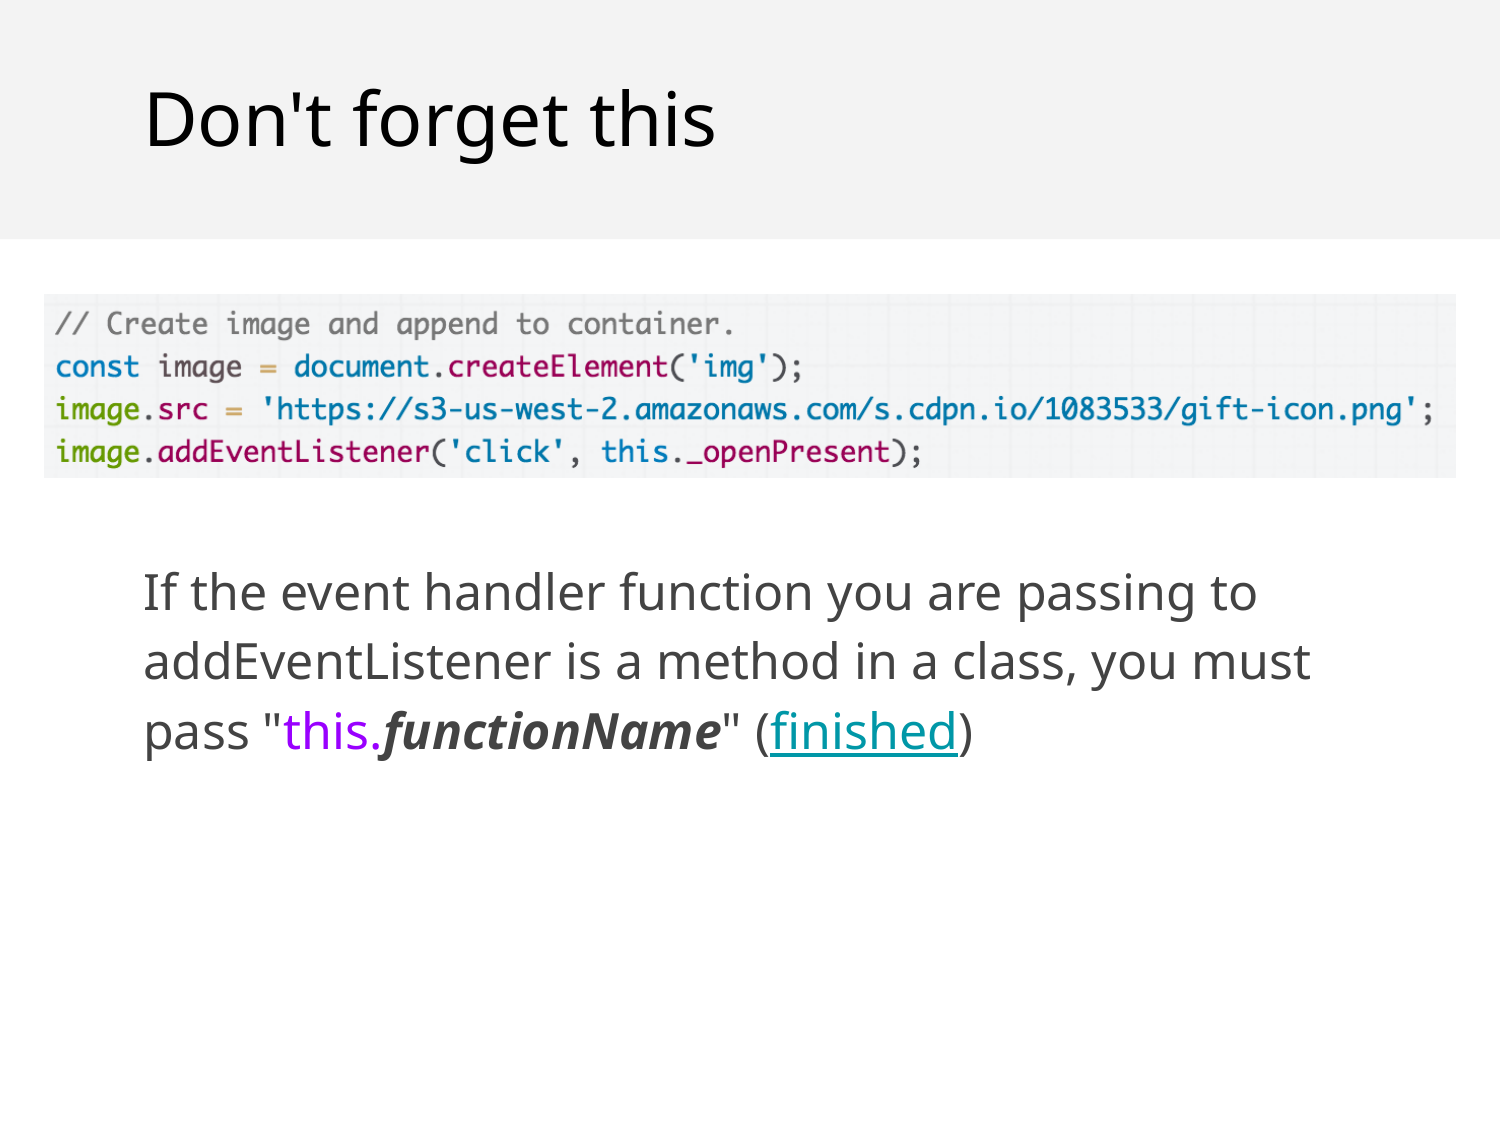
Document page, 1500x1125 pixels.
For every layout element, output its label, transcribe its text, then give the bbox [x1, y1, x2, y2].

picture [44, 294, 1456, 478]
list If the event handler function you are passing to addEventListener is a method in a class, you must pass "this.functionName" (finished) [128, 536, 1372, 1004]
title Don't forget this [128, 56, 1372, 183]
